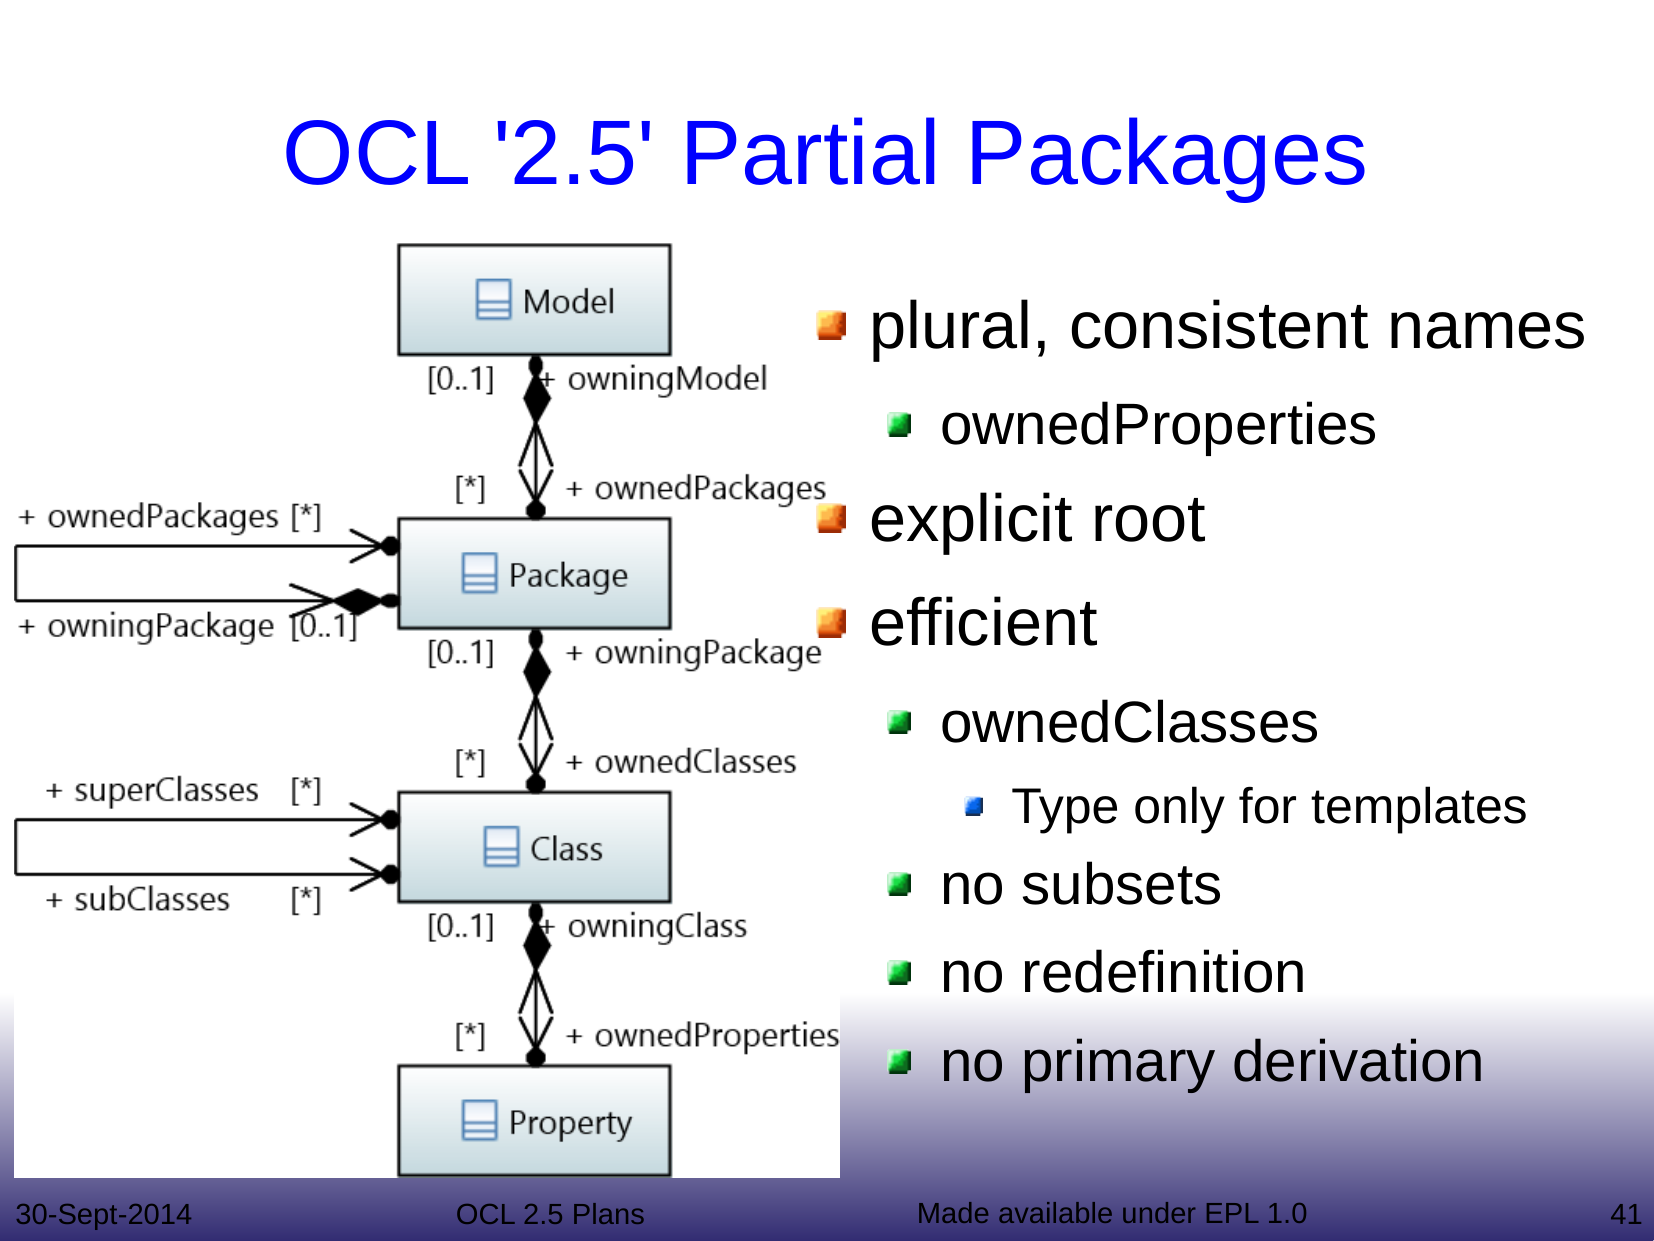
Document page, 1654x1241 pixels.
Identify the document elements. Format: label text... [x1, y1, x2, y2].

picture [14, 243, 840, 1178]
title OCL '2.5' Partial Packages [82, 49, 1571, 257]
list plural, consistent names ownedProperties explicit root efficient ownedClasses Type only for templates no subsets no redefinition no primary derivation [798, 287, 1654, 1093]
